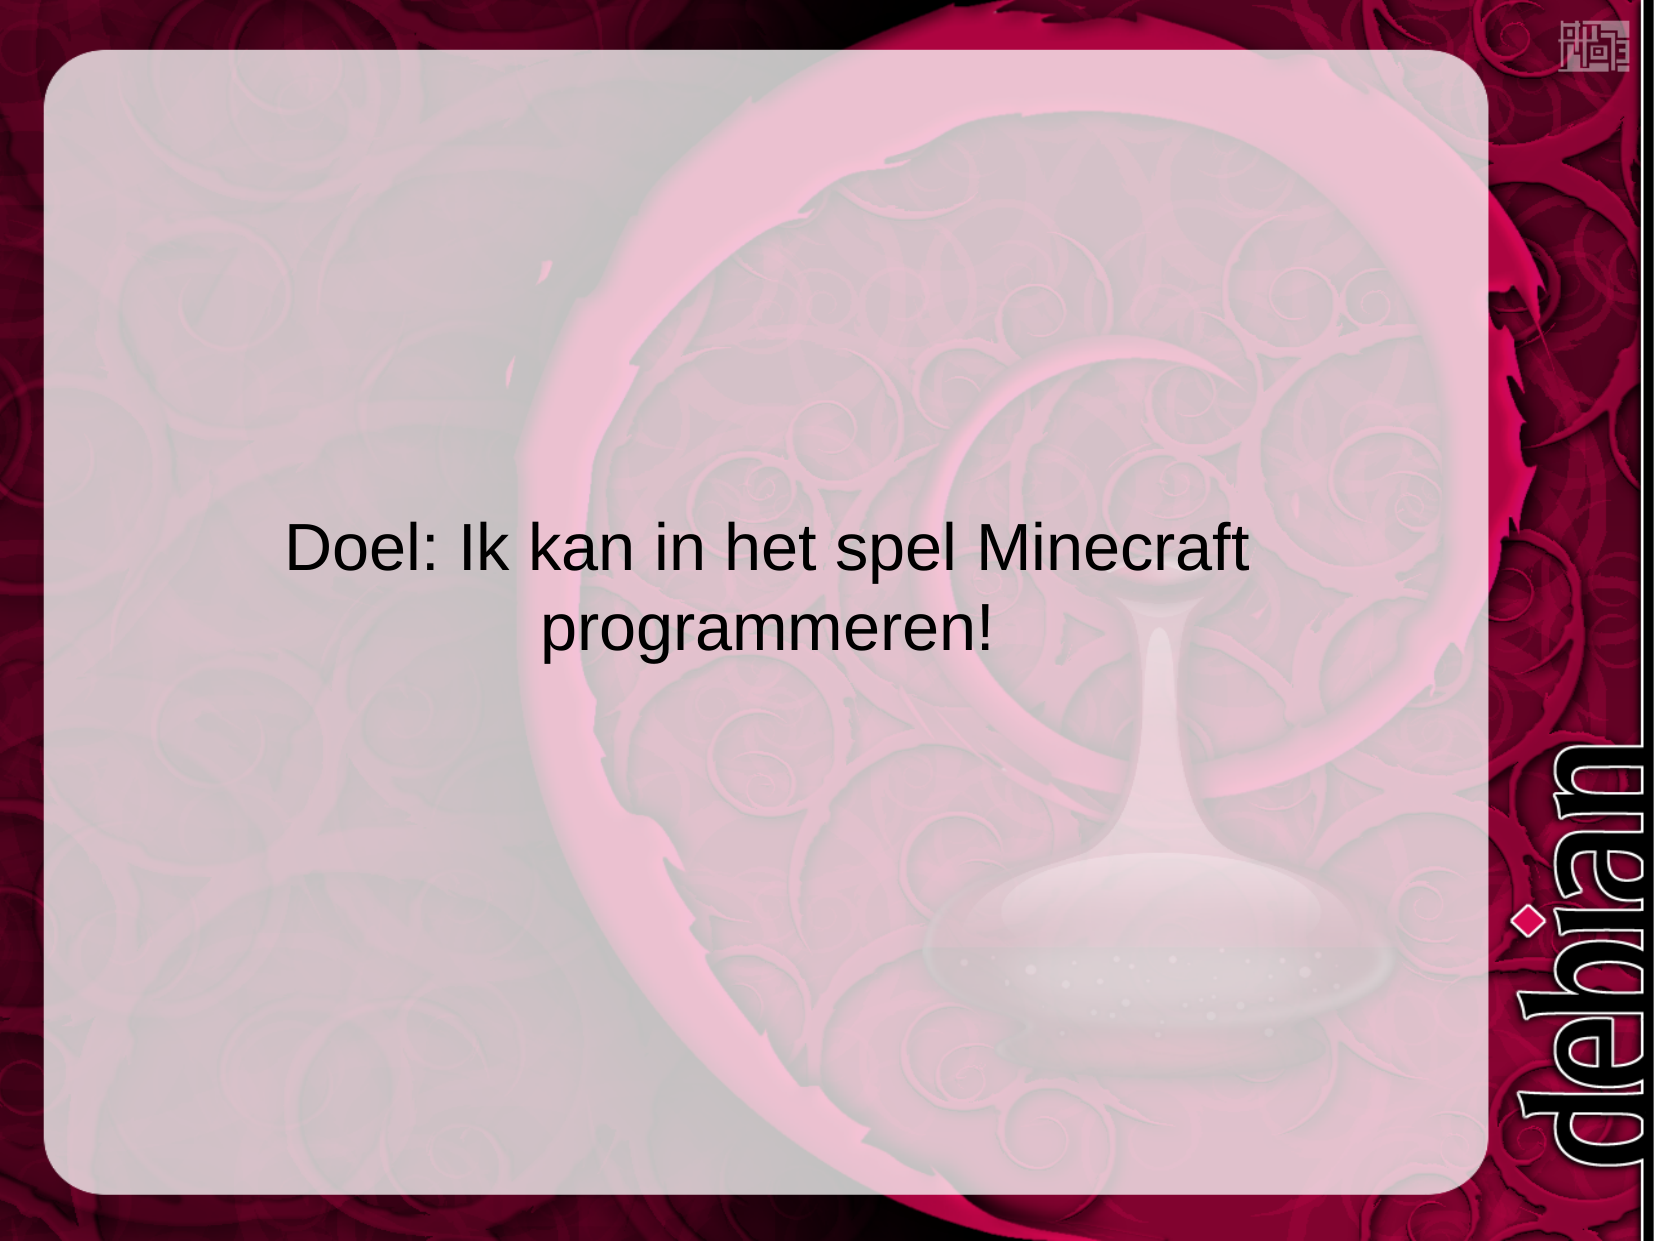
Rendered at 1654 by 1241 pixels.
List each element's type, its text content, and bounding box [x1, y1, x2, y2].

subtitle Doel: Ik kan in het spel Minecraft programmeren! [59, 49, 1477, 1010]
picture [0, 0, 1654, 1241]
